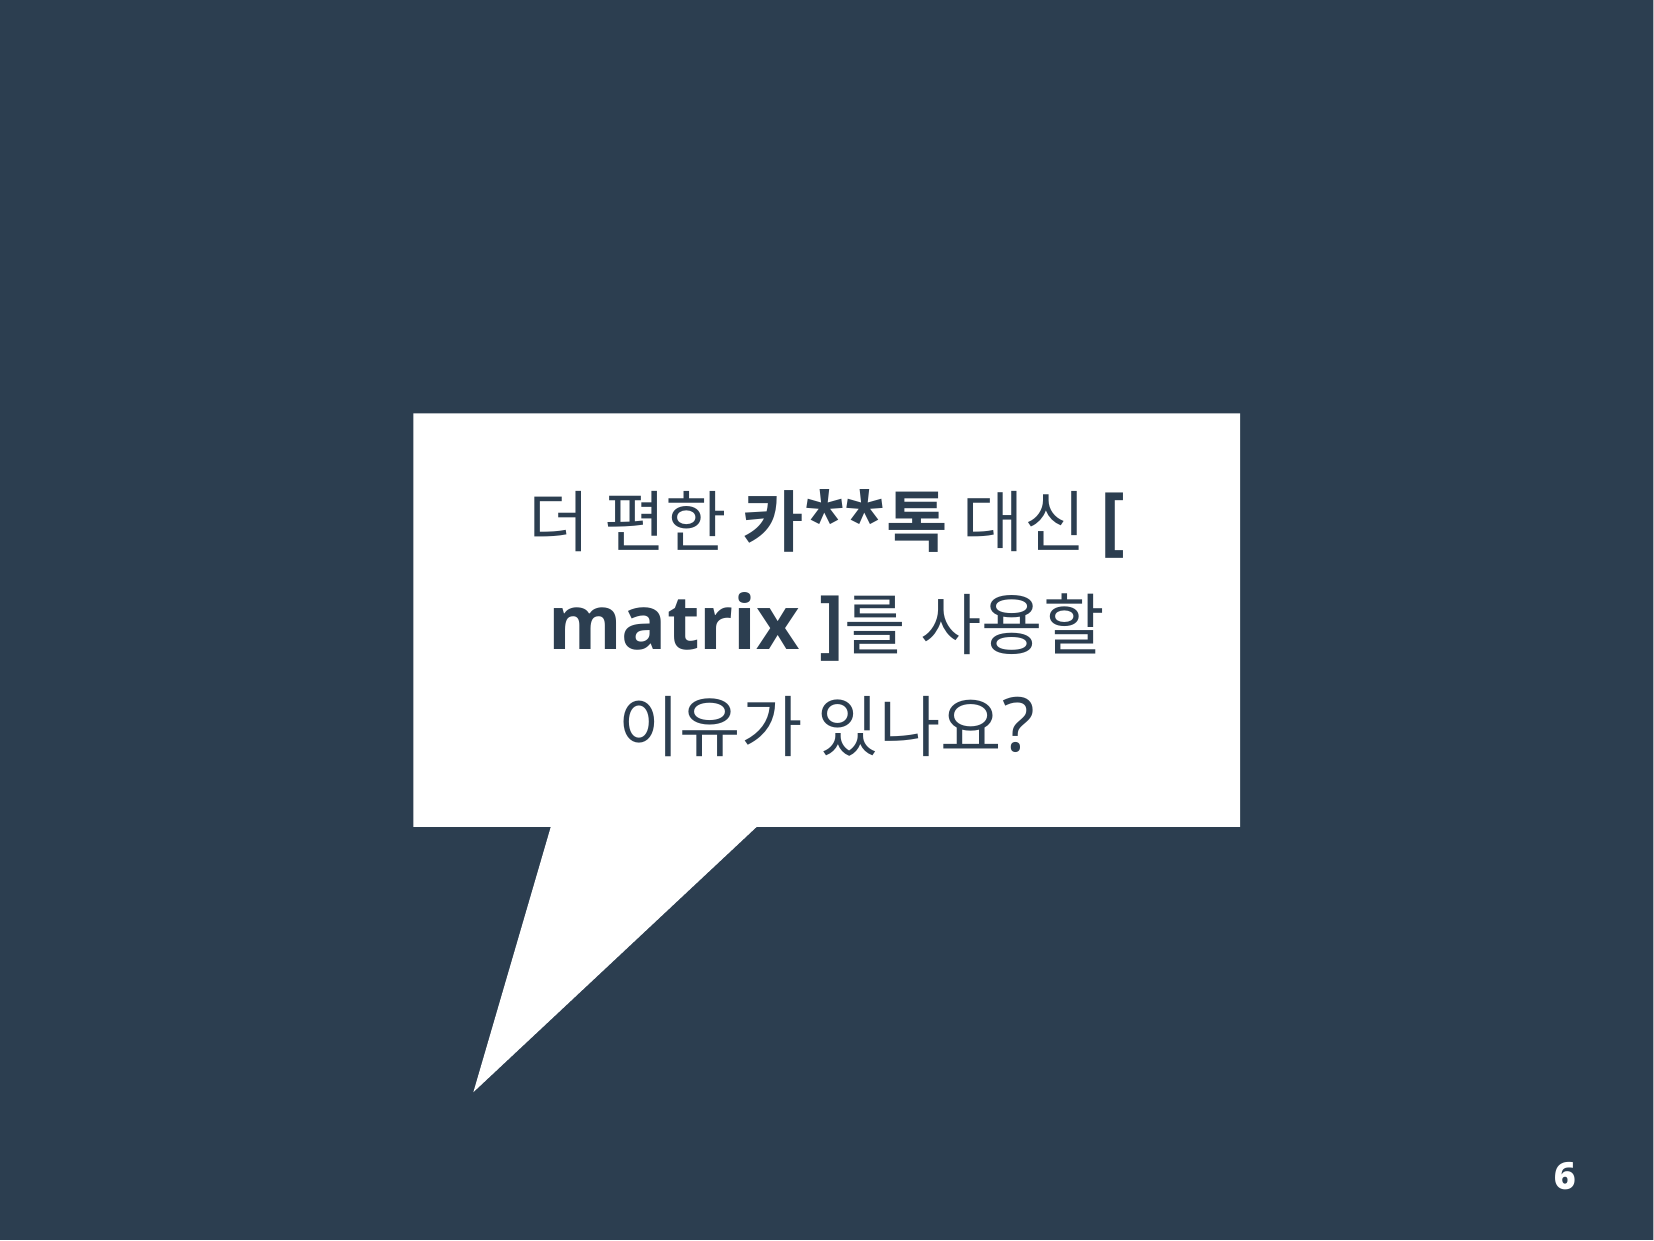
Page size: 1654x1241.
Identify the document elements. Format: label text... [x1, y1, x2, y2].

title 더 편한 카**톡 대신 [ matrix ]를 사용할 이유가 있나요? [442, 442, 1211, 798]
